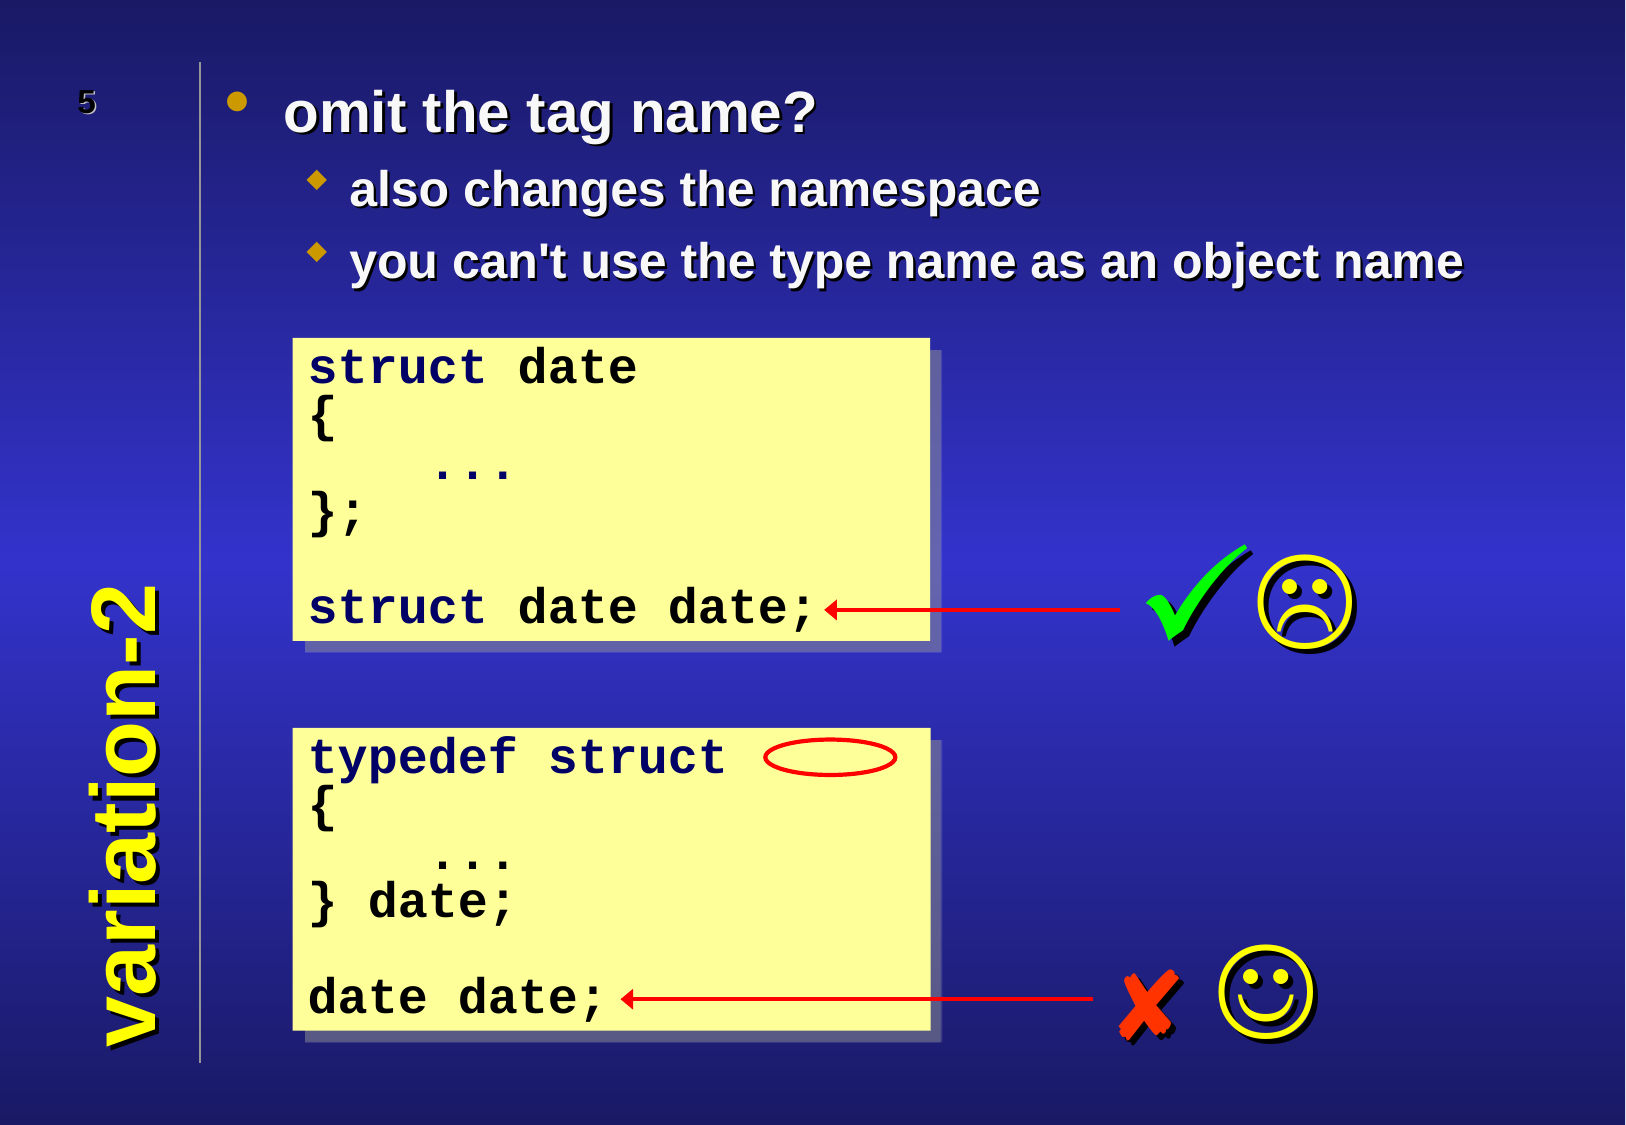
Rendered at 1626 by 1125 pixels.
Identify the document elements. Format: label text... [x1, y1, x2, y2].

text_box  [1120, 503, 1310, 698]
text_box typedef struct { ... } date; date date; [292, 727, 931, 1031]
text_box  [1092, 917, 1295, 1082]
text_box  [1238, 515, 1427, 681]
text_box struct date { ... }; struct date date; [292, 337, 931, 641]
title variation-2 [50, 187, 188, 1063]
text_box  [1199, 904, 1388, 1071]
list omit the tag name? also changes the namespace you can't use the type name as an object name [212, 66, 1625, 1067]
